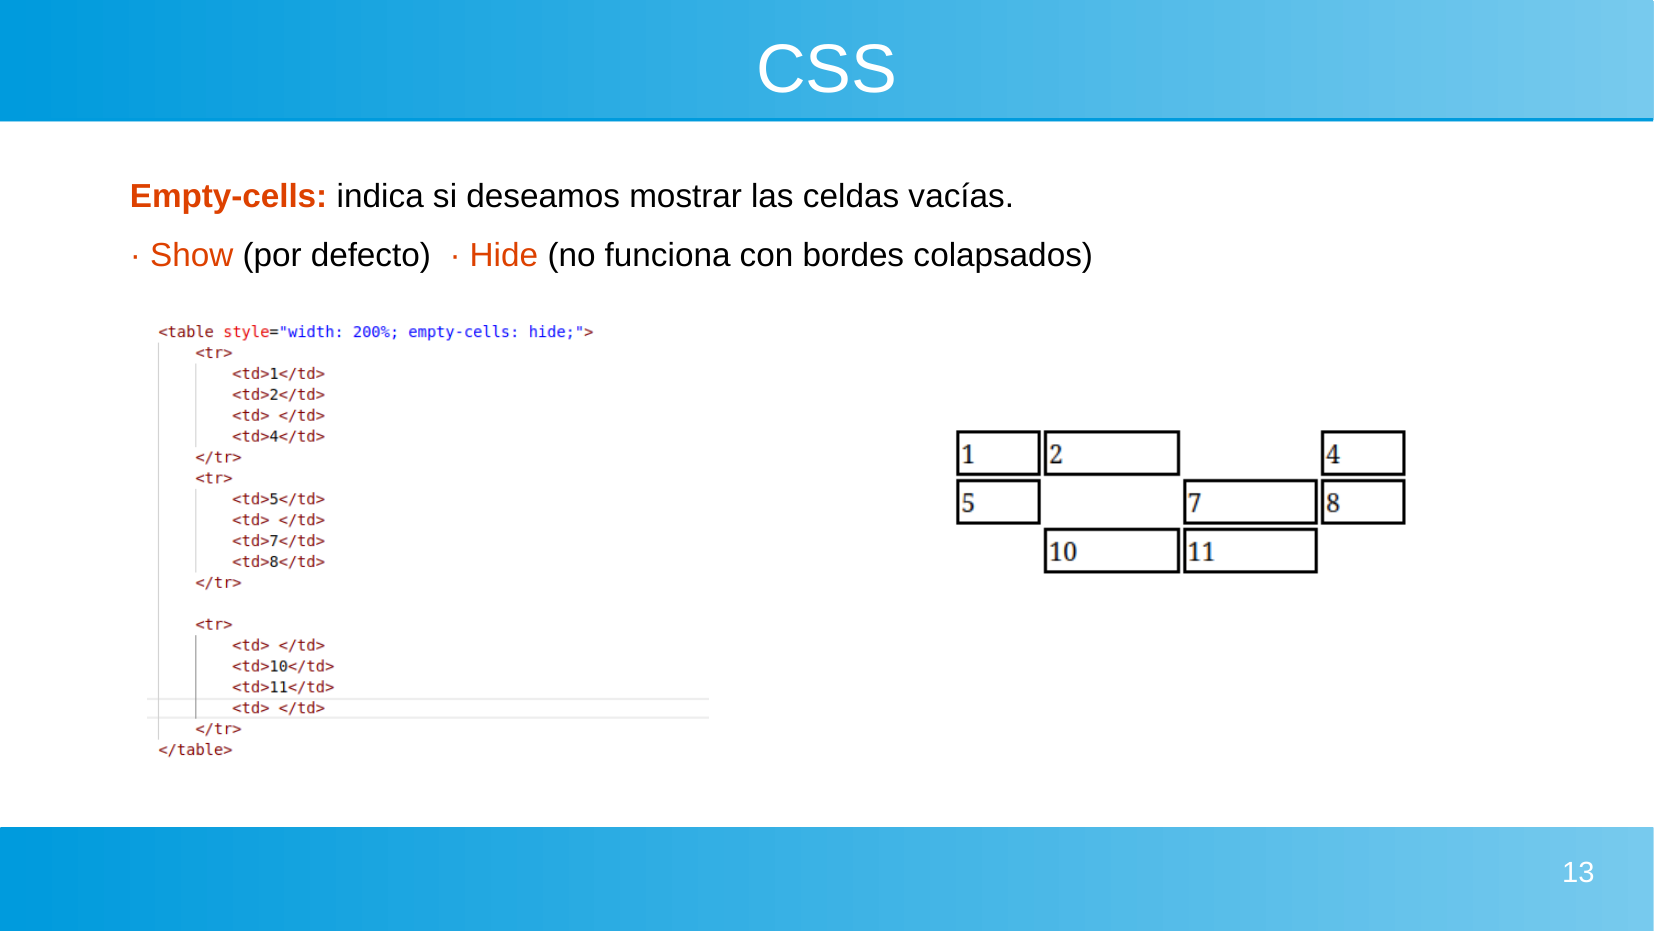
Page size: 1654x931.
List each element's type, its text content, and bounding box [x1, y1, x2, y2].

title CSS [59, 29, 1595, 108]
list Empty-cells: indica si deseamos mostrar las celdas vacías. · Show (por defecto) · Hide (no funciona con bordes colapsados) [59, 177, 1123, 296]
picture [944, 418, 1423, 591]
picture [147, 324, 709, 765]
